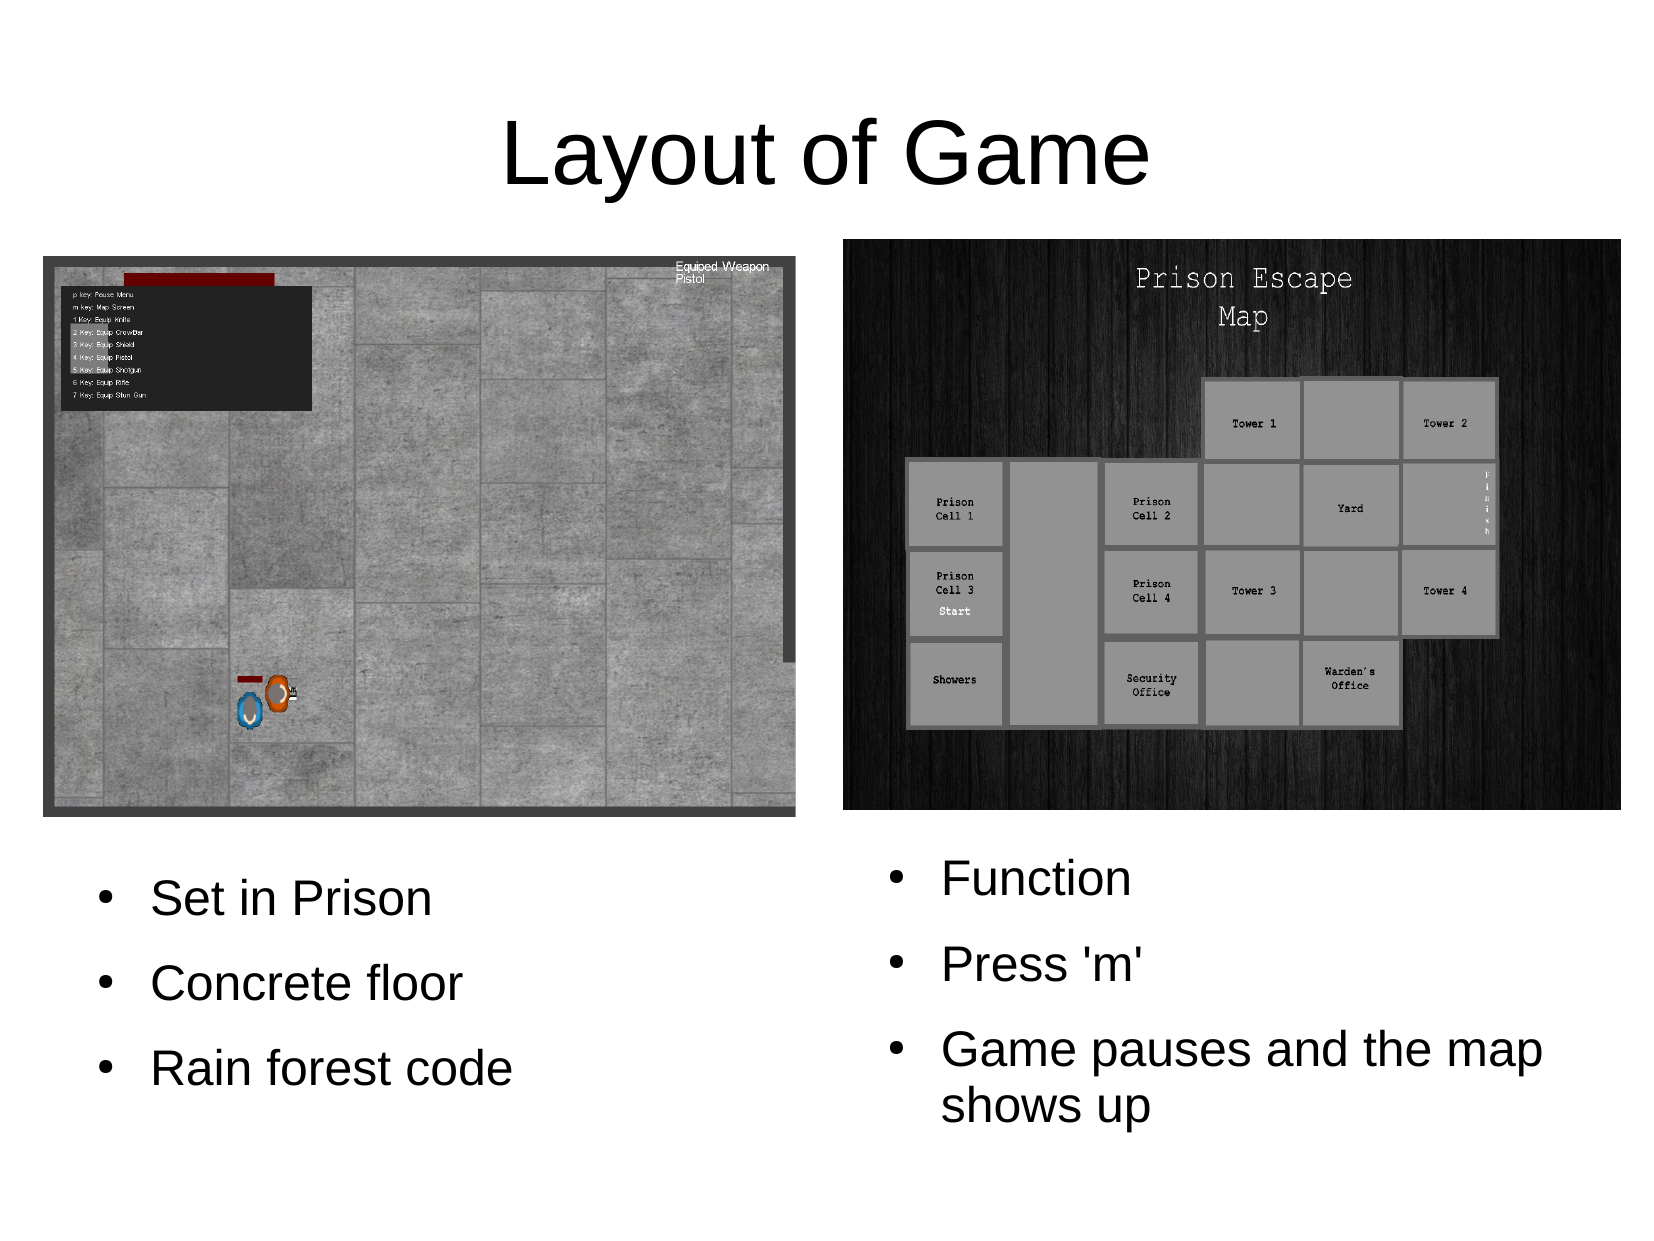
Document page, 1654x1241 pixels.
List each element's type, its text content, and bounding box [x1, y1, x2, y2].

title Layout of Game [82, 49, 1571, 257]
list Set in Prison Concrete floor Rain forest code [79, 870, 826, 1190]
list Function Press 'm' Game pauses and the map shows up [870, 850, 1616, 1171]
picture [43, 256, 796, 817]
picture [843, 239, 1621, 811]
